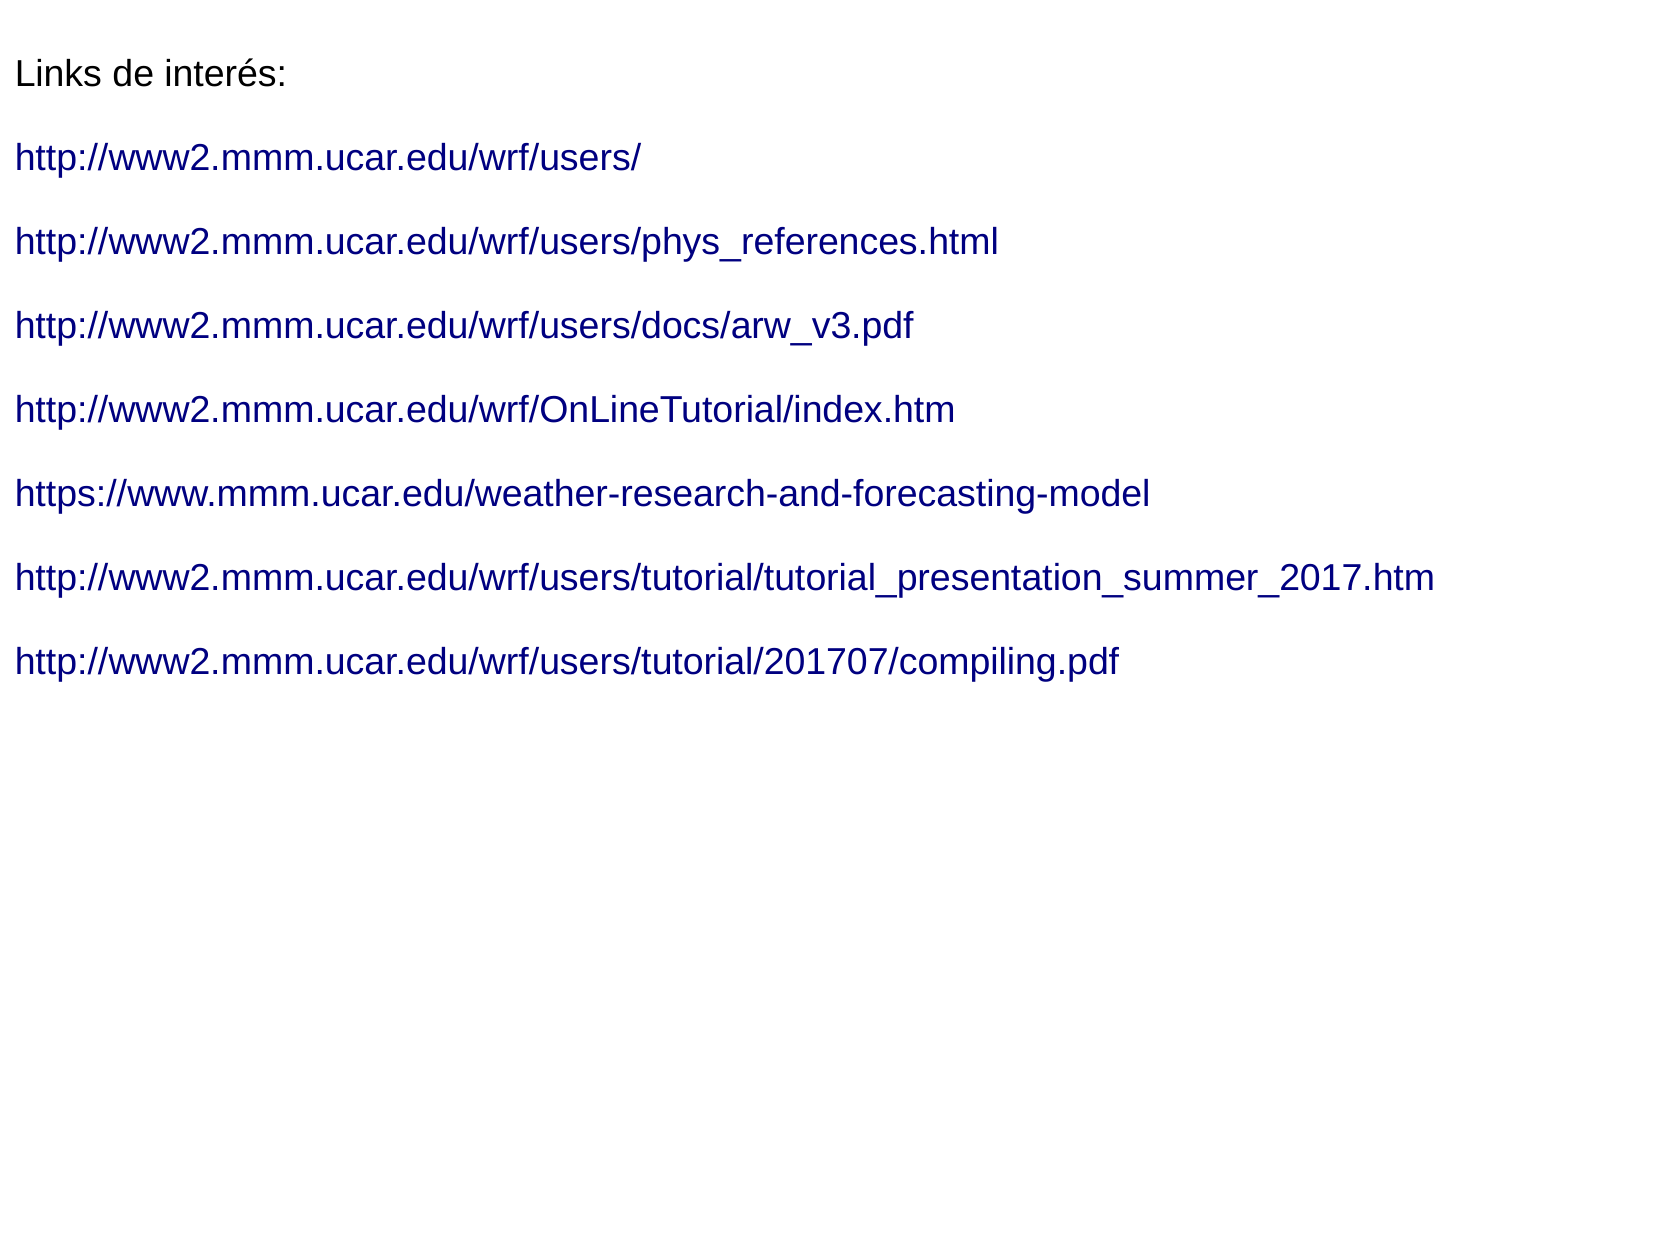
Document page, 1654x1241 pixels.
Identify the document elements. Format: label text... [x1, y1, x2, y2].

text_box Links de interés: http://www2.mmm.ucar.edu/wrf/users/ http://www2.mmm.ucar.edu/wrf/users/phys_references.html http://www2.mmm.ucar.edu/wrf/users/docs/arw_v3.pdf http://www2.mmm.ucar.edu/wrf/OnLineTutorial/index.htm https://www.mmm.ucar.edu/weather-research-and-forecasting-model http://www2.mmm.ucar.edu/wrf/users/tutorial/tutorial_presentation_summer_2017.htm http://www2.mmm.ucar.edu/wrf/users/tutorial/201707/compiling.pdf [0, 45, 1636, 858]
